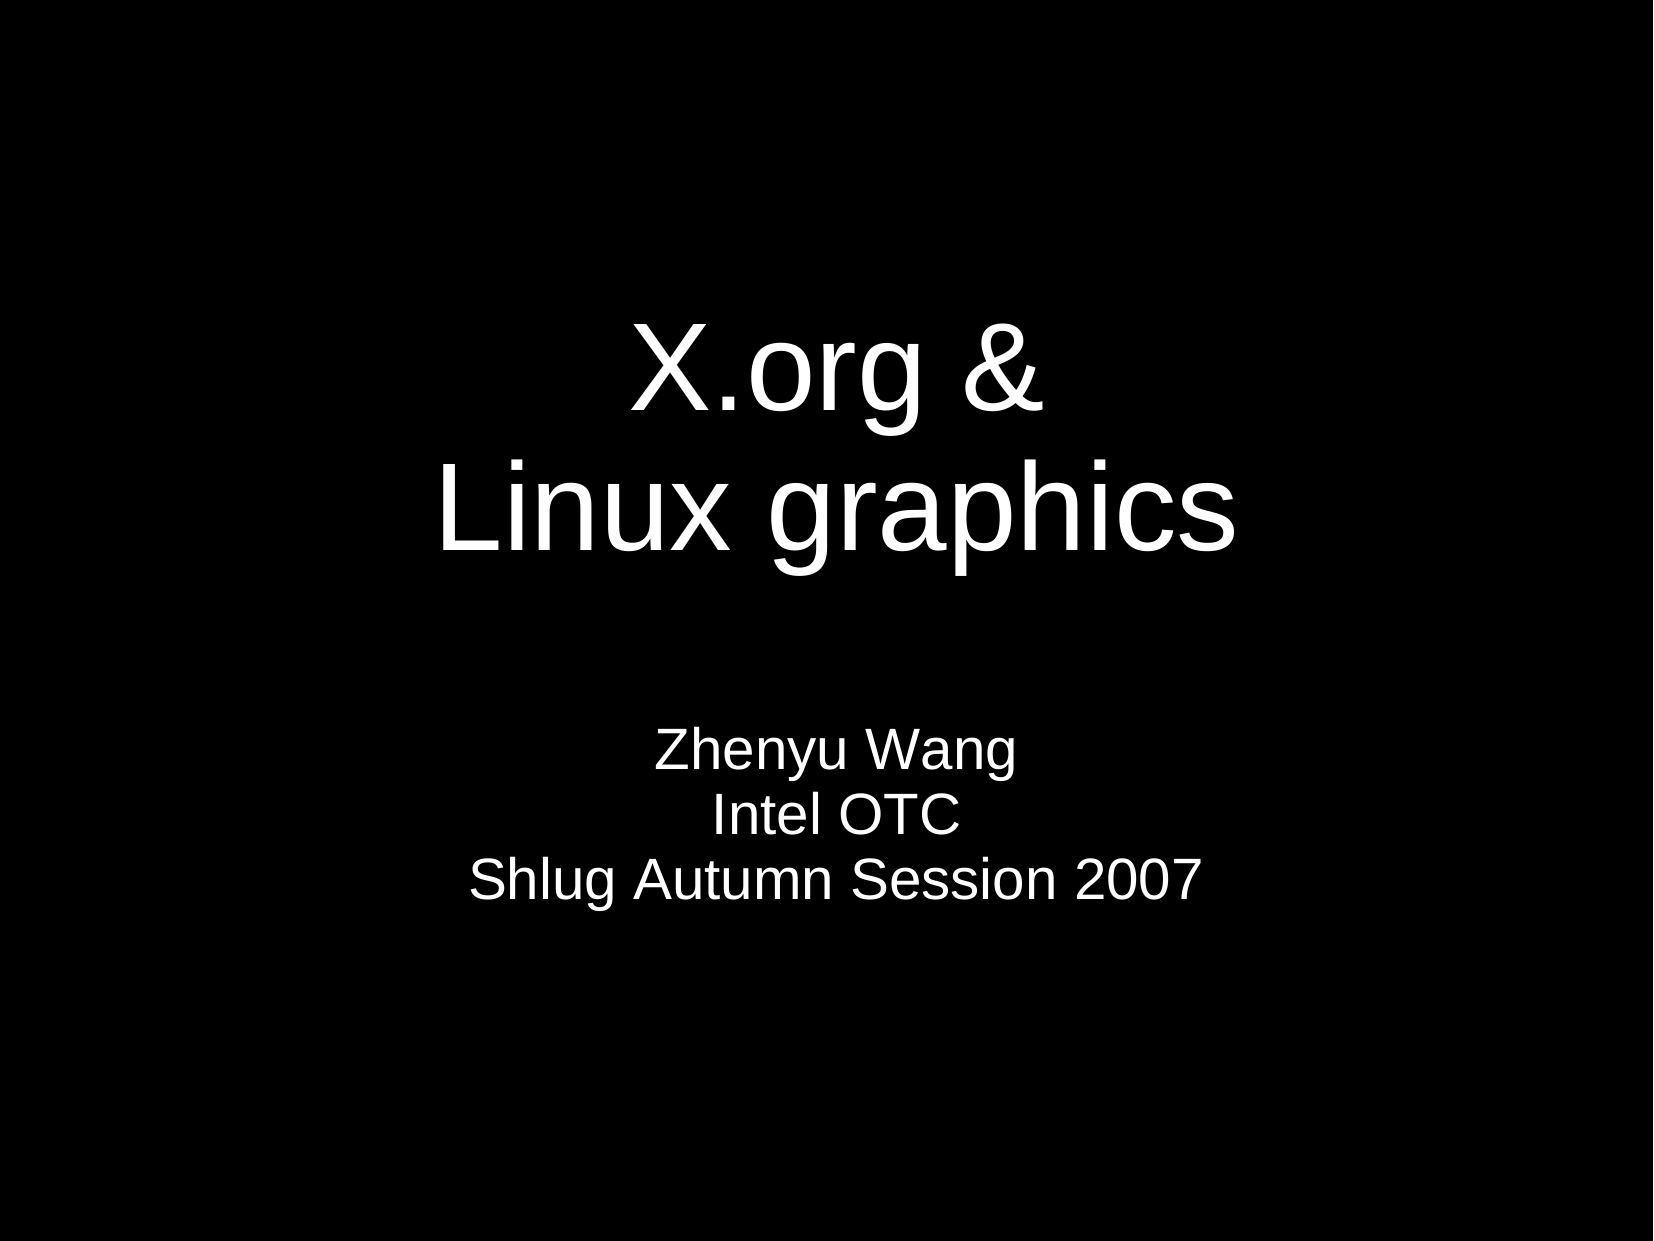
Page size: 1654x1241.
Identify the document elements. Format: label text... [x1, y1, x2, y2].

subtitle X.org & Linux graphics Zhenyu Wang Intel OTC Shlug Autumn Session 2007 [75, 197, 1563, 1013]
